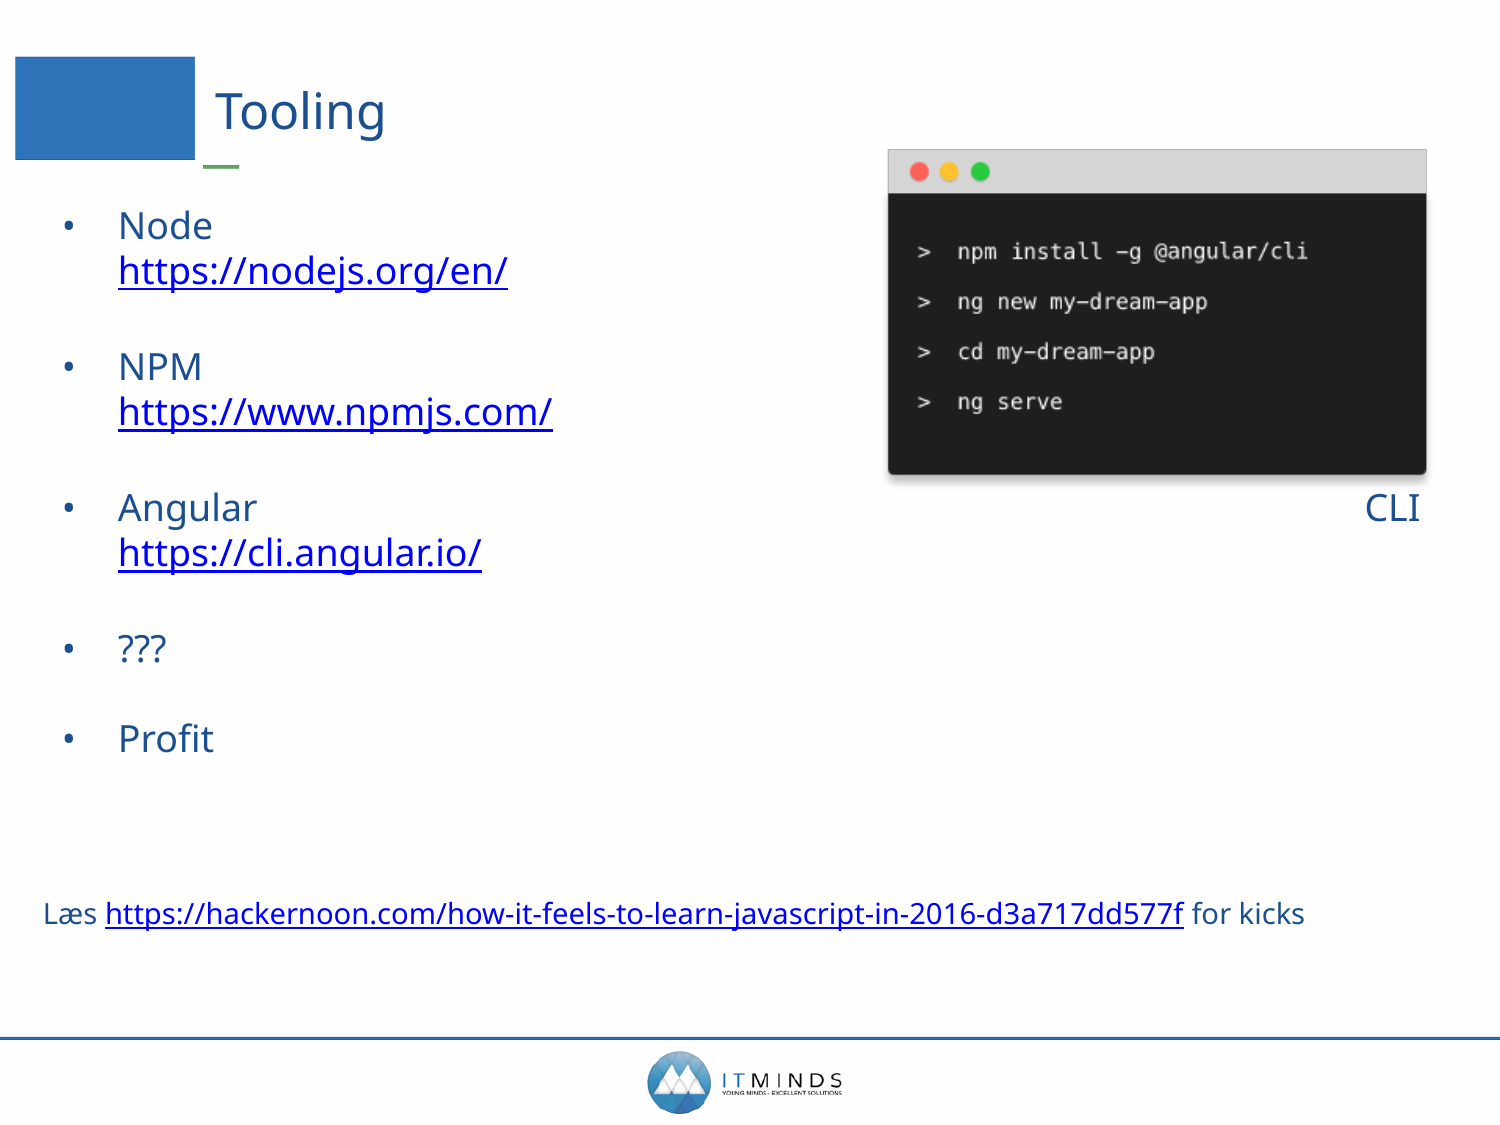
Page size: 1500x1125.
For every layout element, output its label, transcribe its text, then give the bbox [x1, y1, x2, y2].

list Node https://nodejs.org/en/ NPM https://www.npmjs.com/ Angular CLI https://cli.angular.io/ ??? Profit Læs https://hackernoon.com/how-it-feels-to-learn-javascript-in-2016-d3a717dd577f for kicks [27, 142, 1436, 959]
title Tooling [200, 65, 1425, 154]
picture [0, 0, 1500, 1125]
